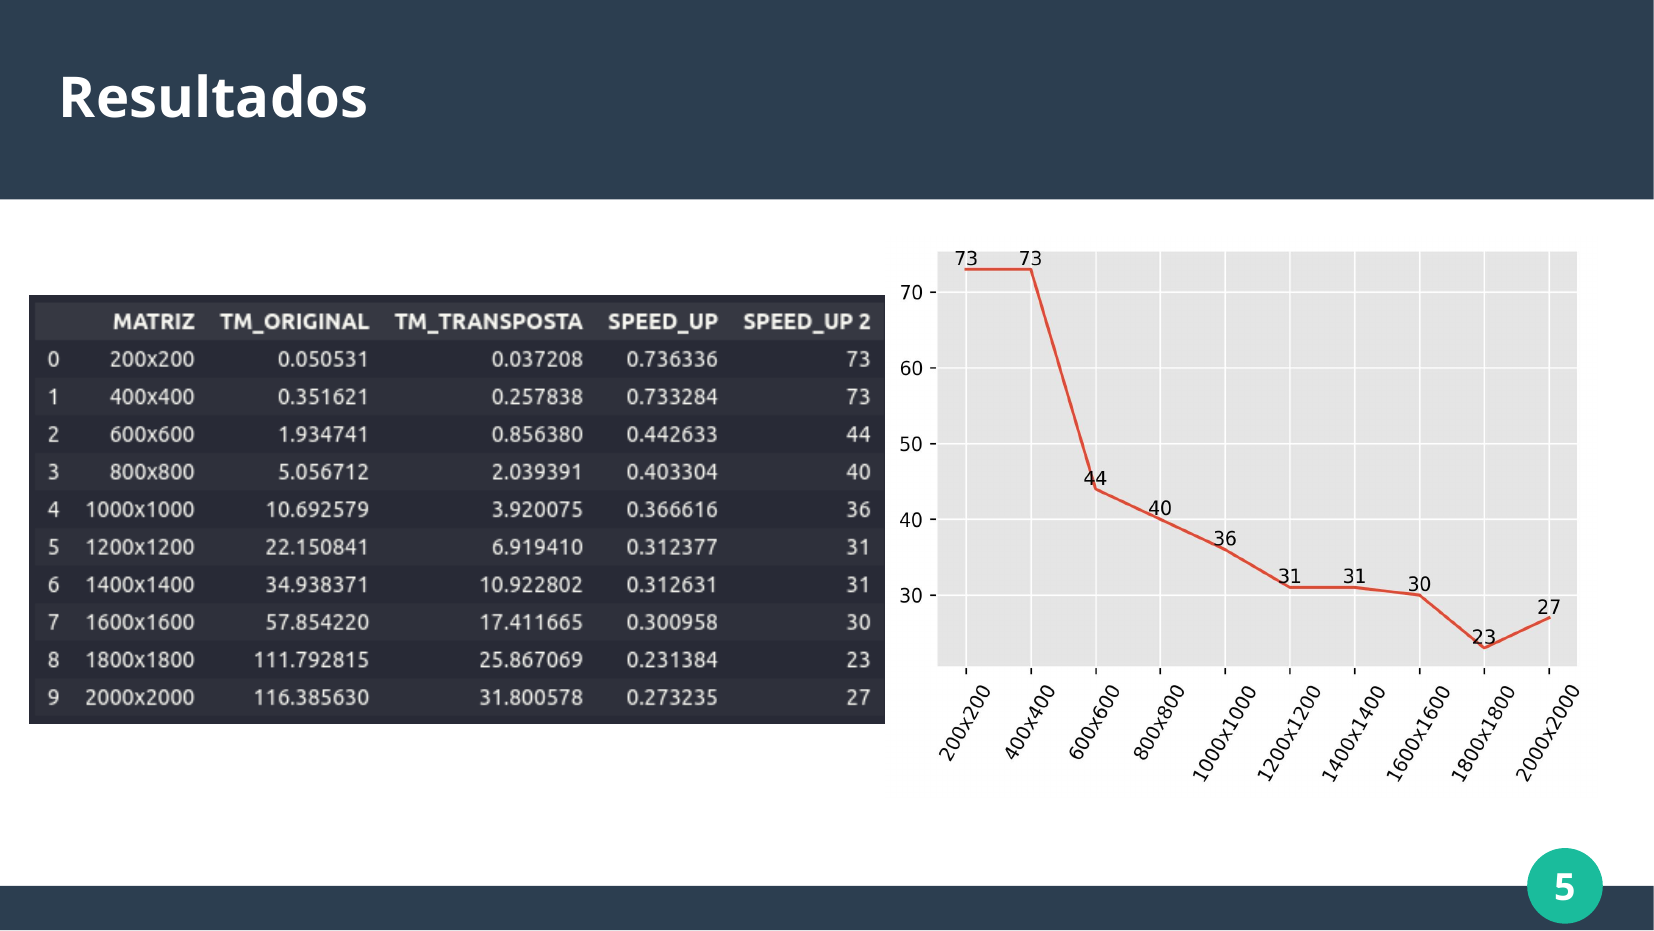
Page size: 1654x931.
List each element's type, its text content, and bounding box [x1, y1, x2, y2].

picture [29, 236, 1598, 798]
title Resultados [59, 37, 1595, 155]
